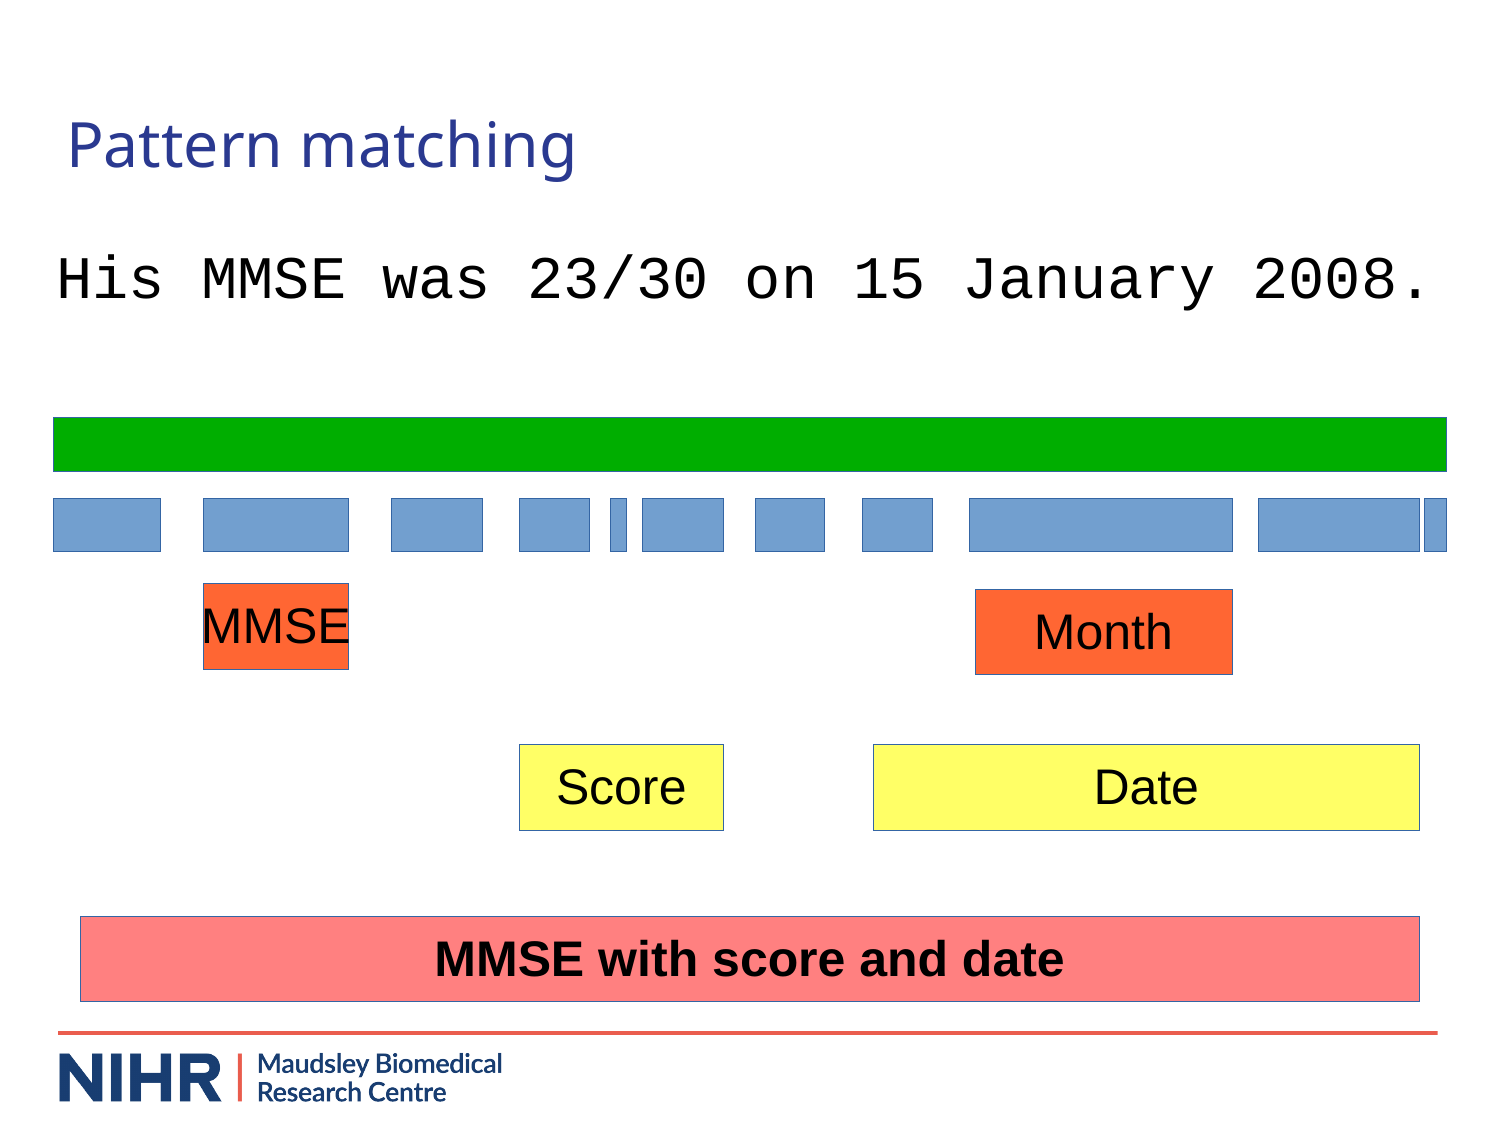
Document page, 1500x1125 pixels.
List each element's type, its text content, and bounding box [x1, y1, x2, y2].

text_box MMSE with score and date [80, 916, 1420, 1002]
text_box [53, 498, 161, 552]
text_box [642, 498, 724, 552]
text_box [862, 498, 933, 552]
text_box [53, 417, 1447, 472]
text_box Month [975, 589, 1233, 675]
text_box [755, 498, 825, 552]
text_box MMSE [203, 583, 349, 670]
title Pattern matching [51, 89, 1449, 223]
text_box His MMSE was 23/30 on 15 January 2008. [41, 241, 1457, 341]
text_box [1424, 498, 1447, 552]
text_box [1258, 498, 1420, 552]
text_box [203, 498, 349, 552]
text_box Score [519, 744, 724, 831]
text_box Date [873, 744, 1420, 831]
text_box [969, 498, 1233, 552]
text_box [519, 498, 590, 552]
picture [29, 1018, 531, 1125]
text_box [610, 498, 627, 552]
text_box [391, 498, 483, 552]
